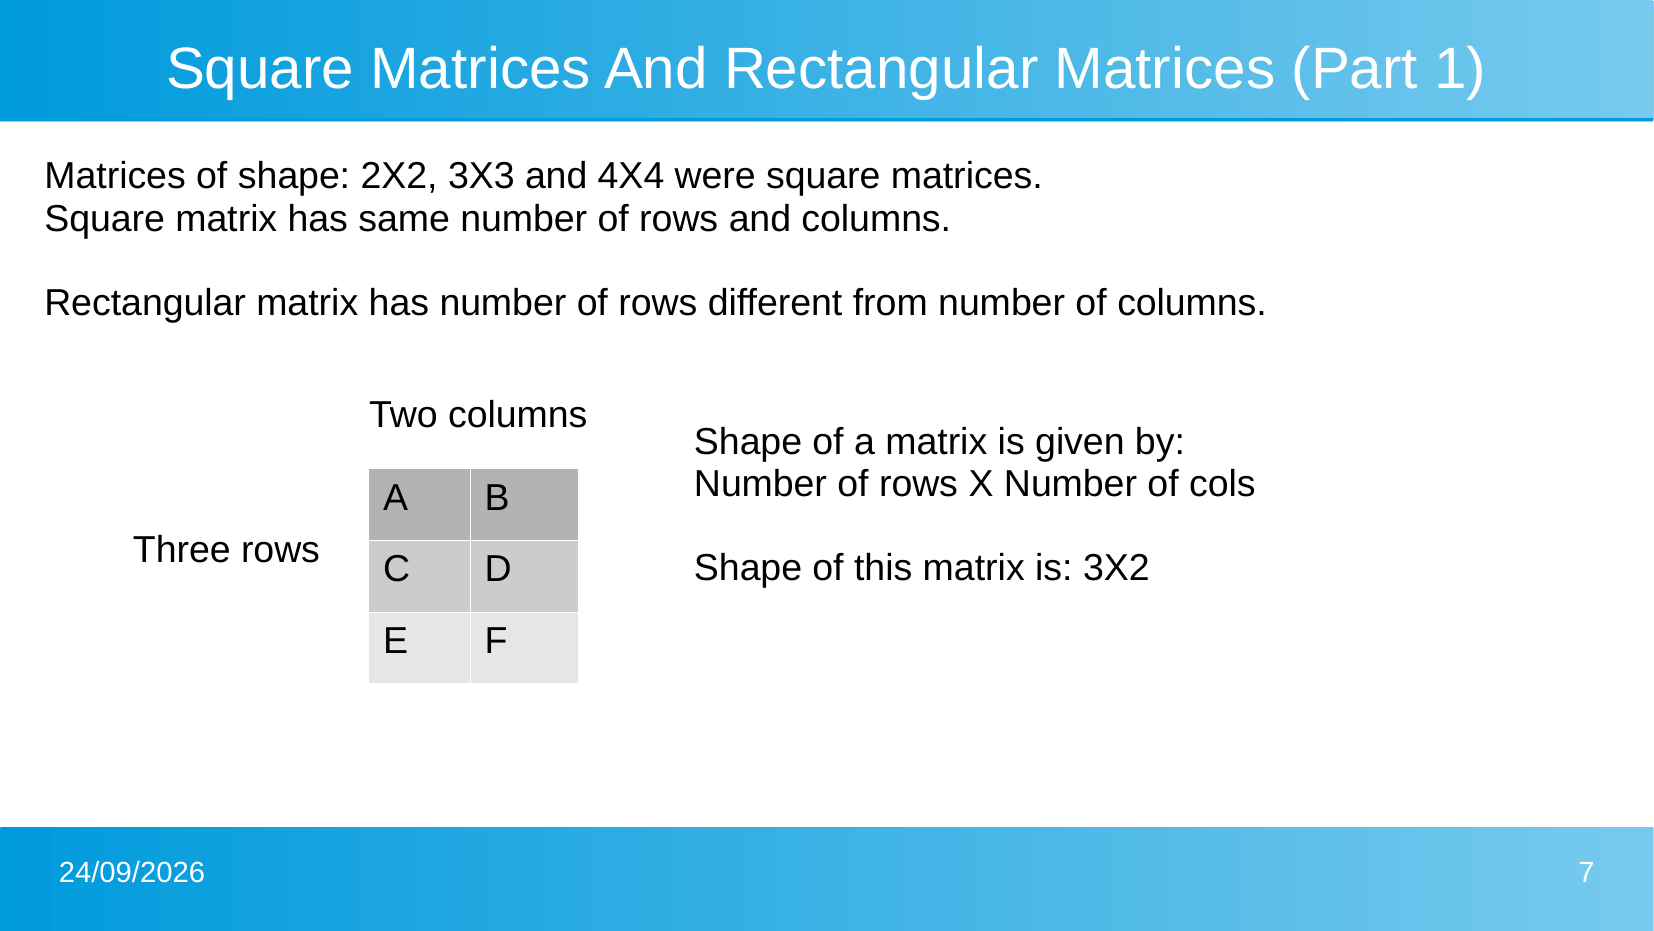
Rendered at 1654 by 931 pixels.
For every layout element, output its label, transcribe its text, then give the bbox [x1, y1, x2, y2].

table_header A [369, 469, 470, 540]
table_cell C [369, 541, 470, 612]
text_box Two columns [354, 386, 621, 443]
text_box Three rows [118, 521, 355, 621]
table_header B [471, 469, 578, 540]
table_cell D [471, 541, 578, 612]
text_box Shape of a matrix is given by: Number of rows X Number of cols Shape of this matrix is: 3X2 [679, 413, 1506, 639]
text_box Matrices of shape: 2X2, 3X3 and 4X4 were square matrices. Square matrix has same number of rows and columns. Rectangular matrix has number of rows different from number of columns. [29, 147, 1388, 373]
table_cell E [369, 613, 470, 683]
title Square Matrices And Rectangular Matrices (Part 1) [59, 29, 1595, 108]
table_cell F [471, 613, 578, 683]
